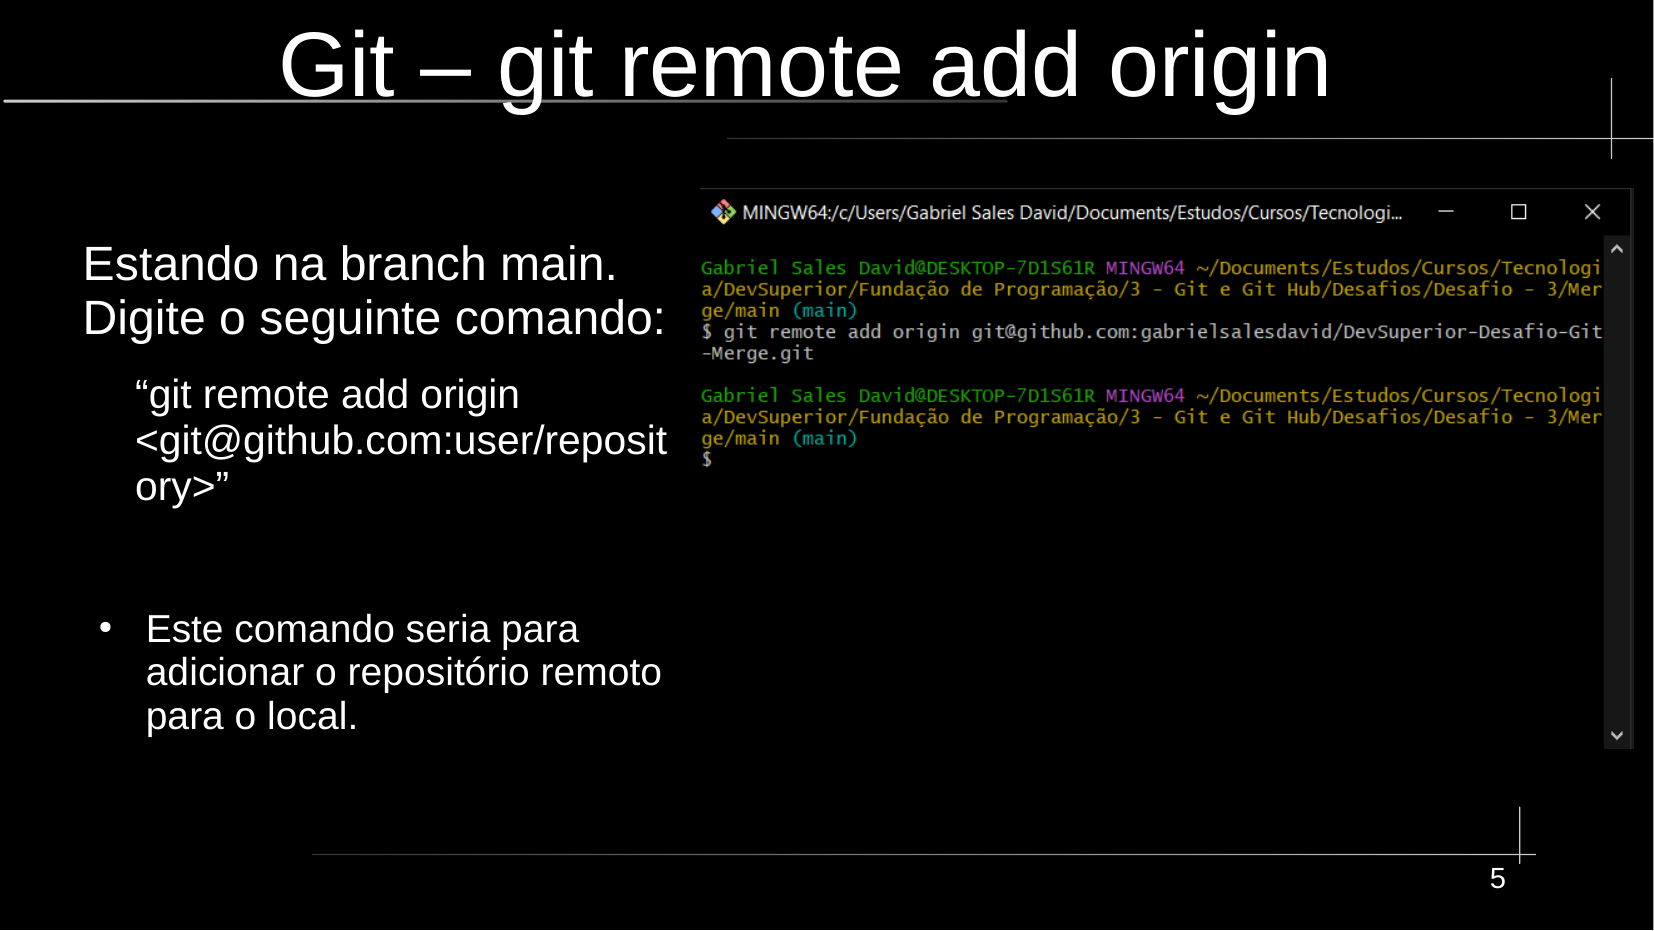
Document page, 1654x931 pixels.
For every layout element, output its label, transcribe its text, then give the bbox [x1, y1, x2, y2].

list Estando na branch main. Digite o seguinte comando: “git remote add origin <git@github.com:user/repository>” Este comando seria para adicionar o repositório remoto para o local. [82, 217, 679, 758]
title Git – git remote add origin [23, 11, 1589, 119]
picture [700, 188, 1634, 749]
